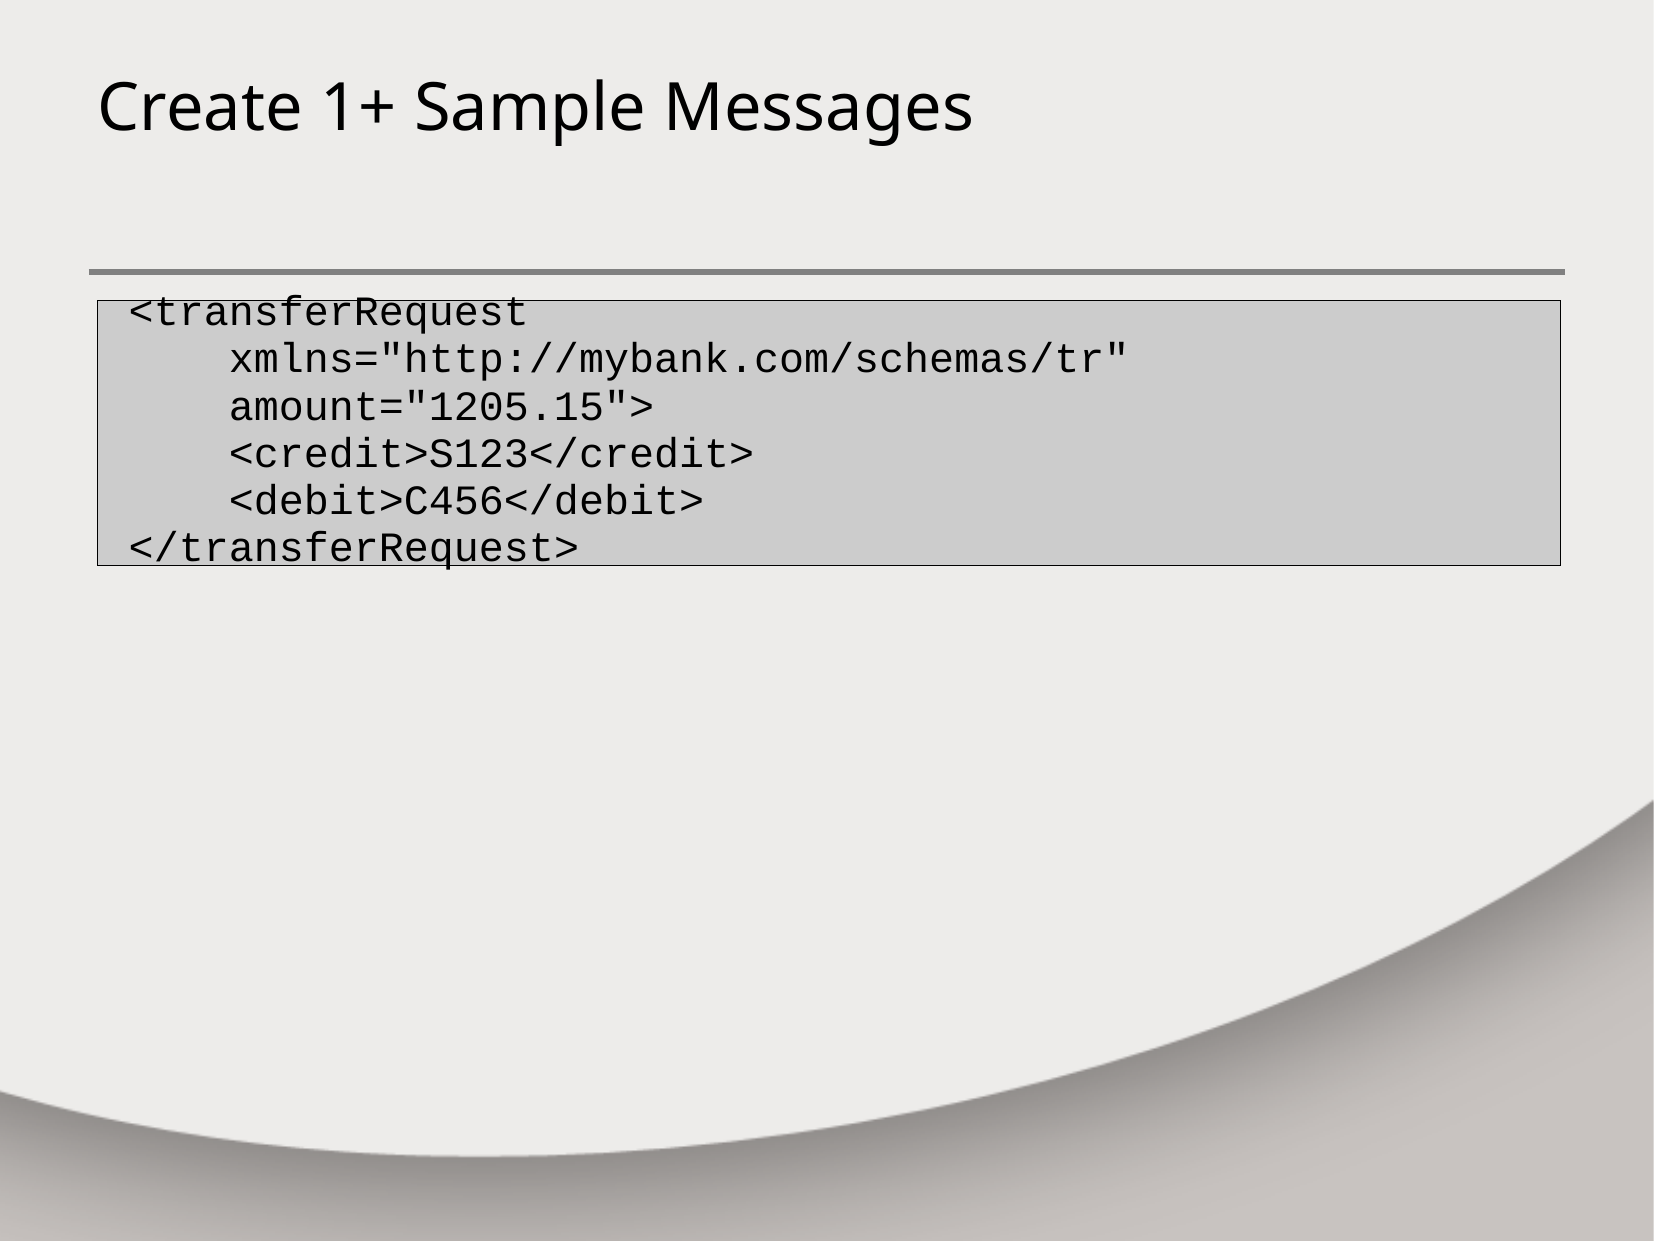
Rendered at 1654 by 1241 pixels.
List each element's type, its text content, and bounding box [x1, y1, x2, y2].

title Create 1+ Sample Messages [97, 75, 1561, 226]
picture [0, 0, 1654, 1241]
text_box <transferRequest xmlns="http://mybank.com/schemas/tr" amount="1205.15"> <credit>S123</credit> <debit>C456</debit> </transferRequest> [97, 300, 1561, 566]
